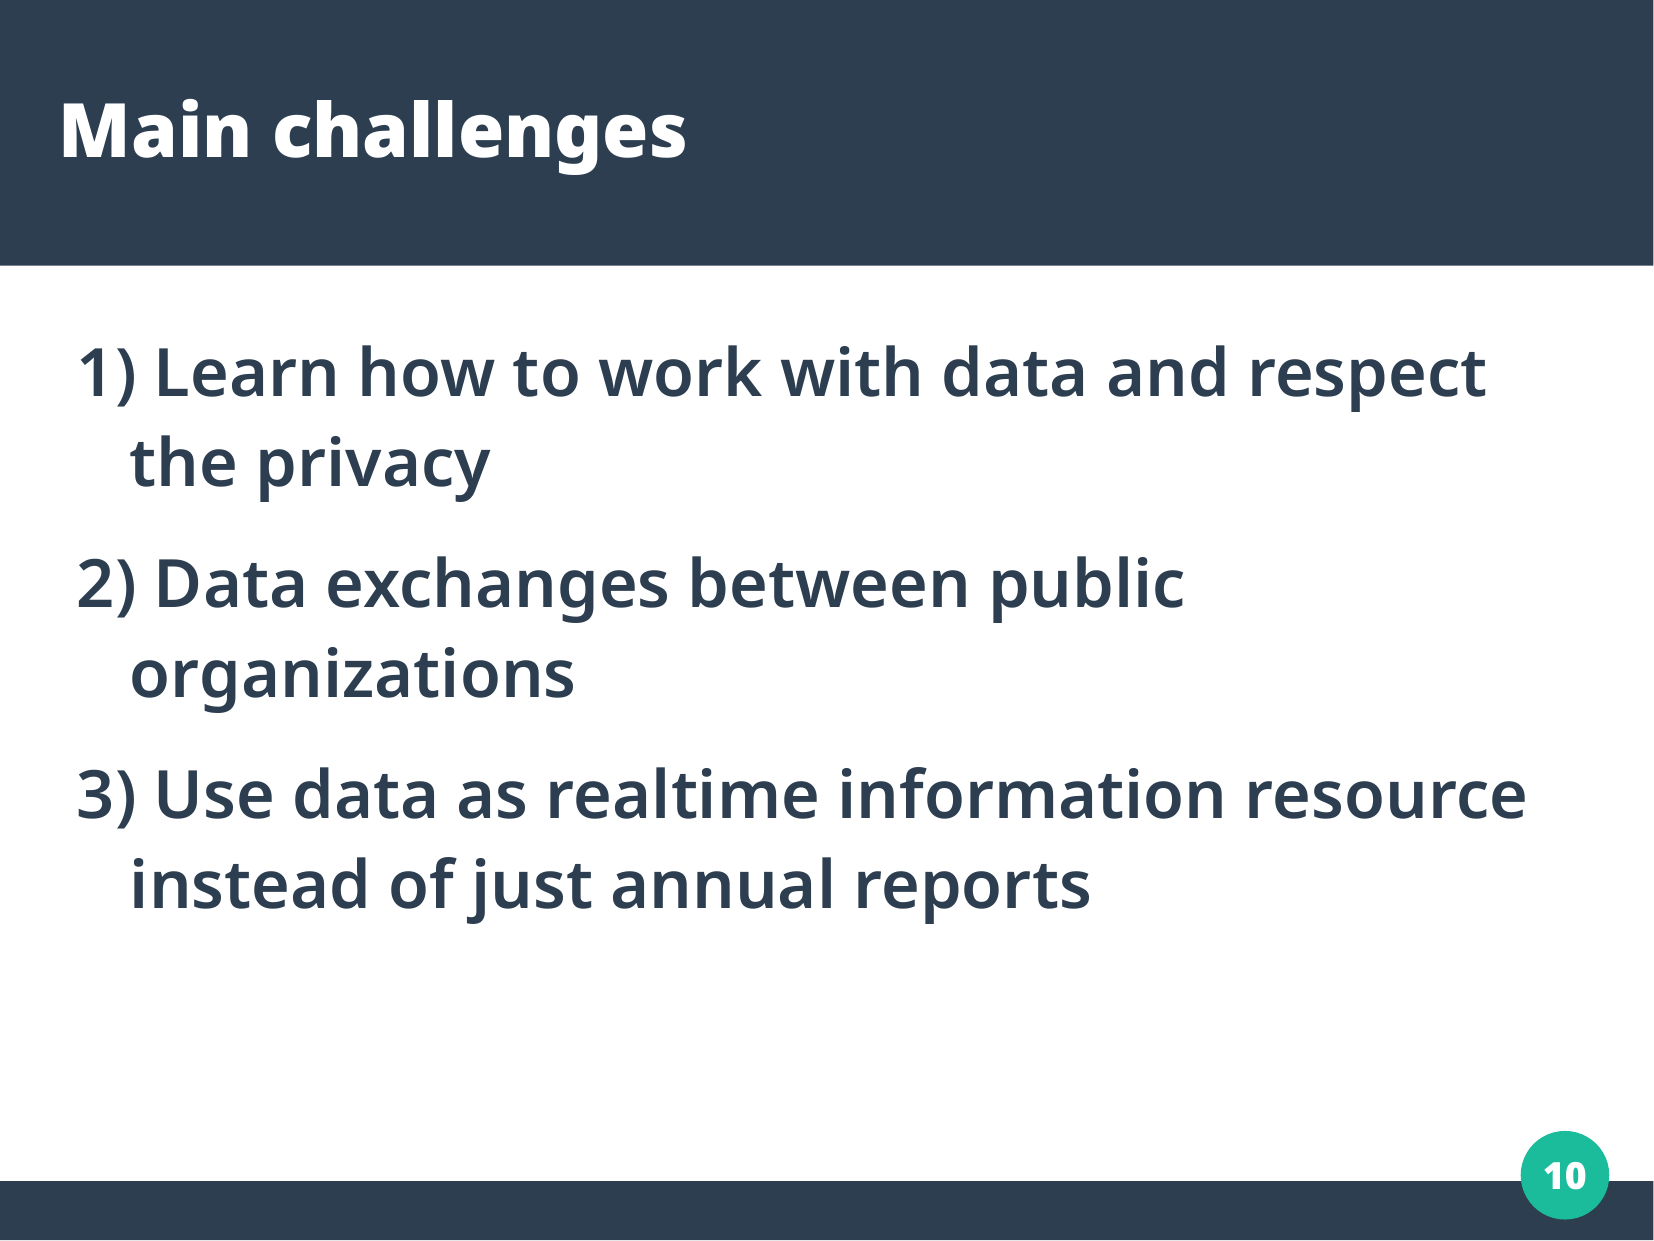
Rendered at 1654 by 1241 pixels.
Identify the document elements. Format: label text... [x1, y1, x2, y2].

list Learn how to work with data and respect the privacy Data exchanges between public organizations Use data as realtime information resource instead of just annual reports [59, 324, 1595, 1152]
title Main challenges [59, 49, 1595, 207]
